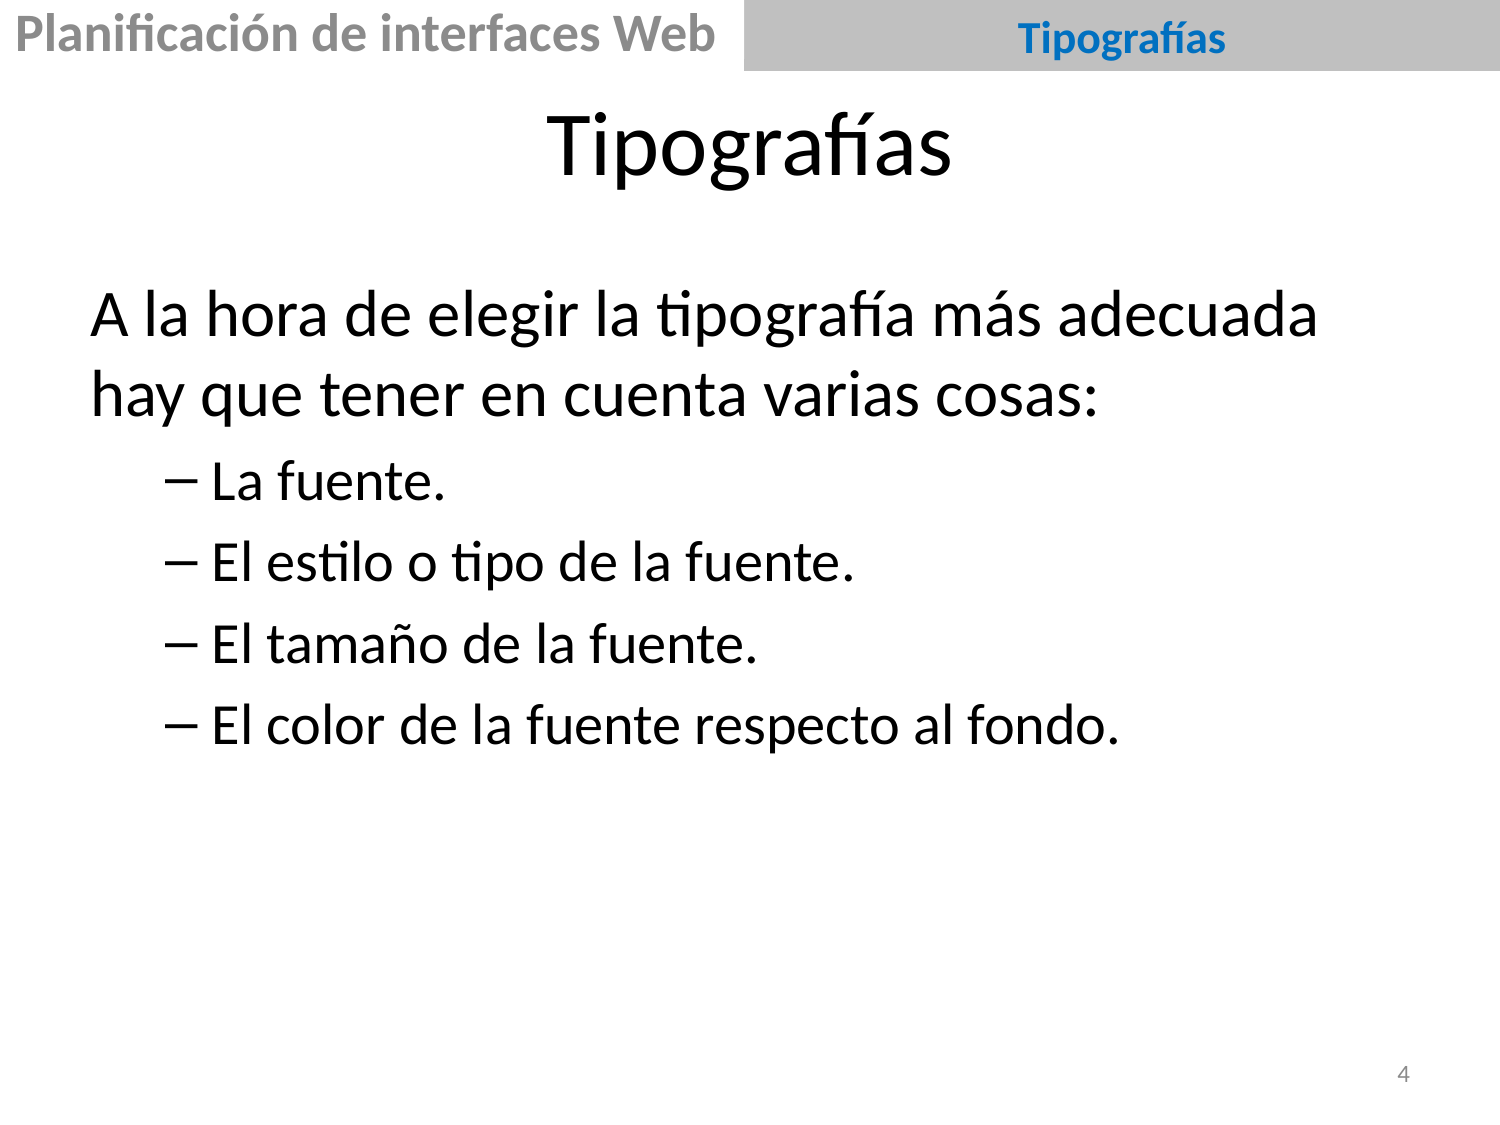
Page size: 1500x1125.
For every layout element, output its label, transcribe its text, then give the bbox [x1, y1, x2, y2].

slide_number <número> [1074, 1042, 1425, 1103]
title Planificación de interfaces Web [0, 0, 745, 60]
list A la hora de elegir la tipografía más adecuada hay que tener en cuenta varias cosas: La fuente. El estilo o tipo de la fuente. El tamaño de la fuente. El color de la fuente respecto al fondo. [75, 262, 1425, 804]
title Tipografías [75, 60, 1425, 233]
title Tipografías [744, 0, 1500, 71]
